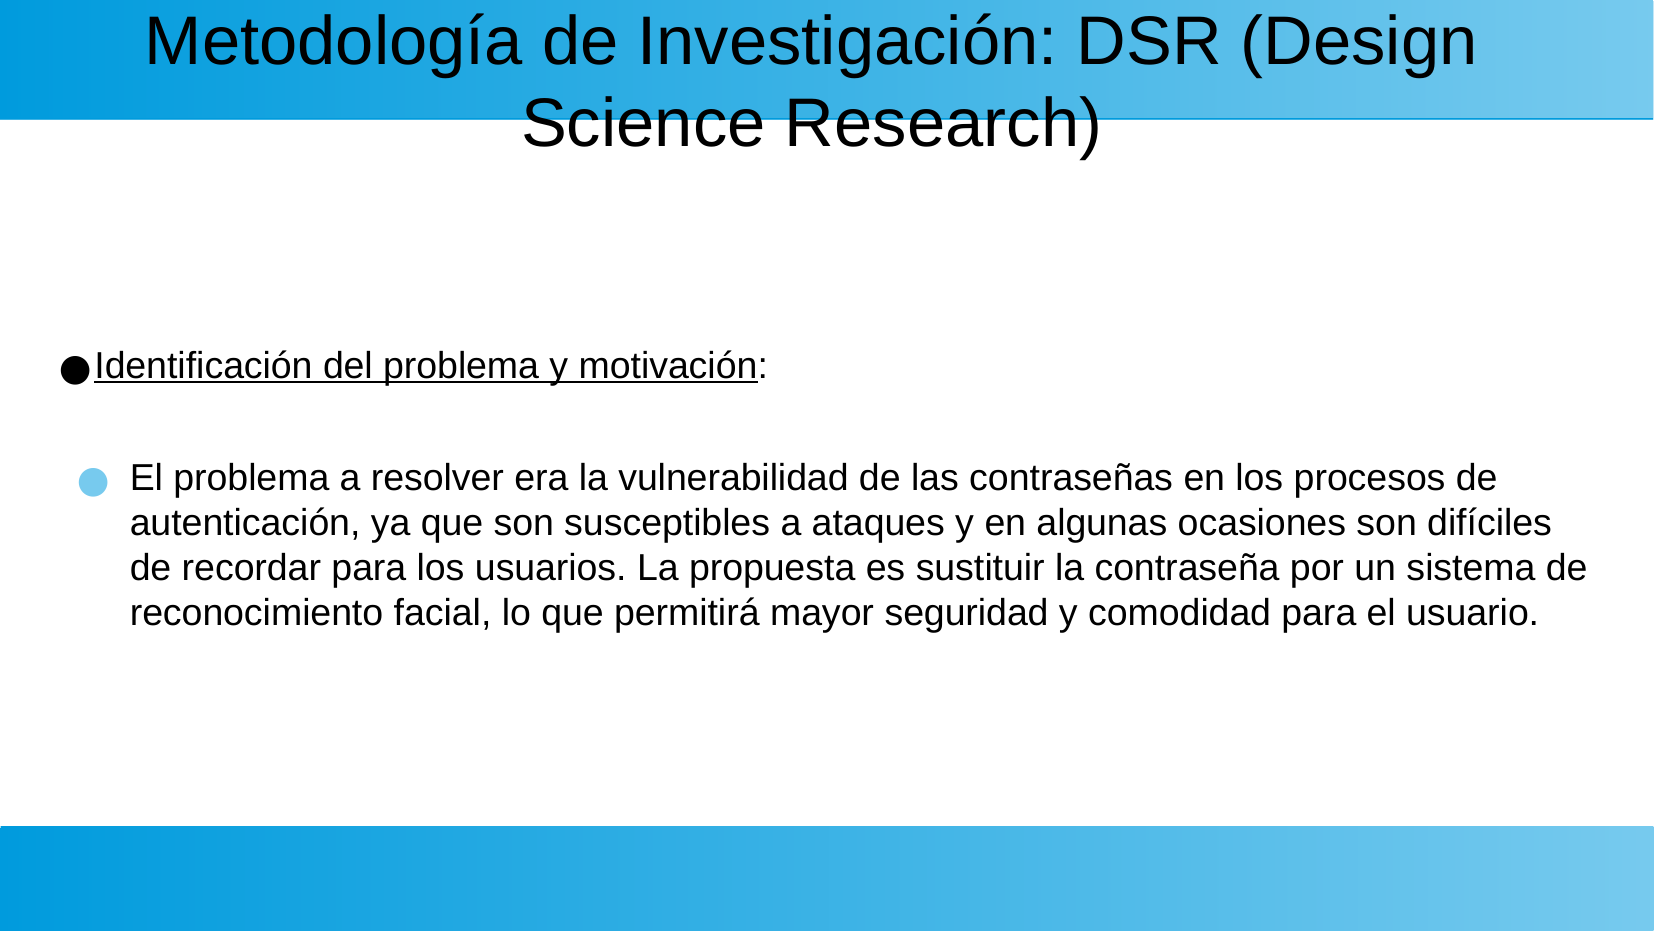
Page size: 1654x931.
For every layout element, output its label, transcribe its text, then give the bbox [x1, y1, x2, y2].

text_box Metodología de Investigación: DSR (Design Science Research) [29, 0, 1595, 186]
text_box Identificación del problema y motivación: El problema a resolver era la vulnerabilidad de las contraseñas en los procesos de autenticación, ya que son susceptibles a ataques y en algunas ocasiones son difíciles de recordar para los usuarios. La propuesta es sustituir la contraseña por un sistema de reconocimiento facial, lo que permitirá mayor seguridad y comodidad para el usuario. [58, 177, 1595, 768]
